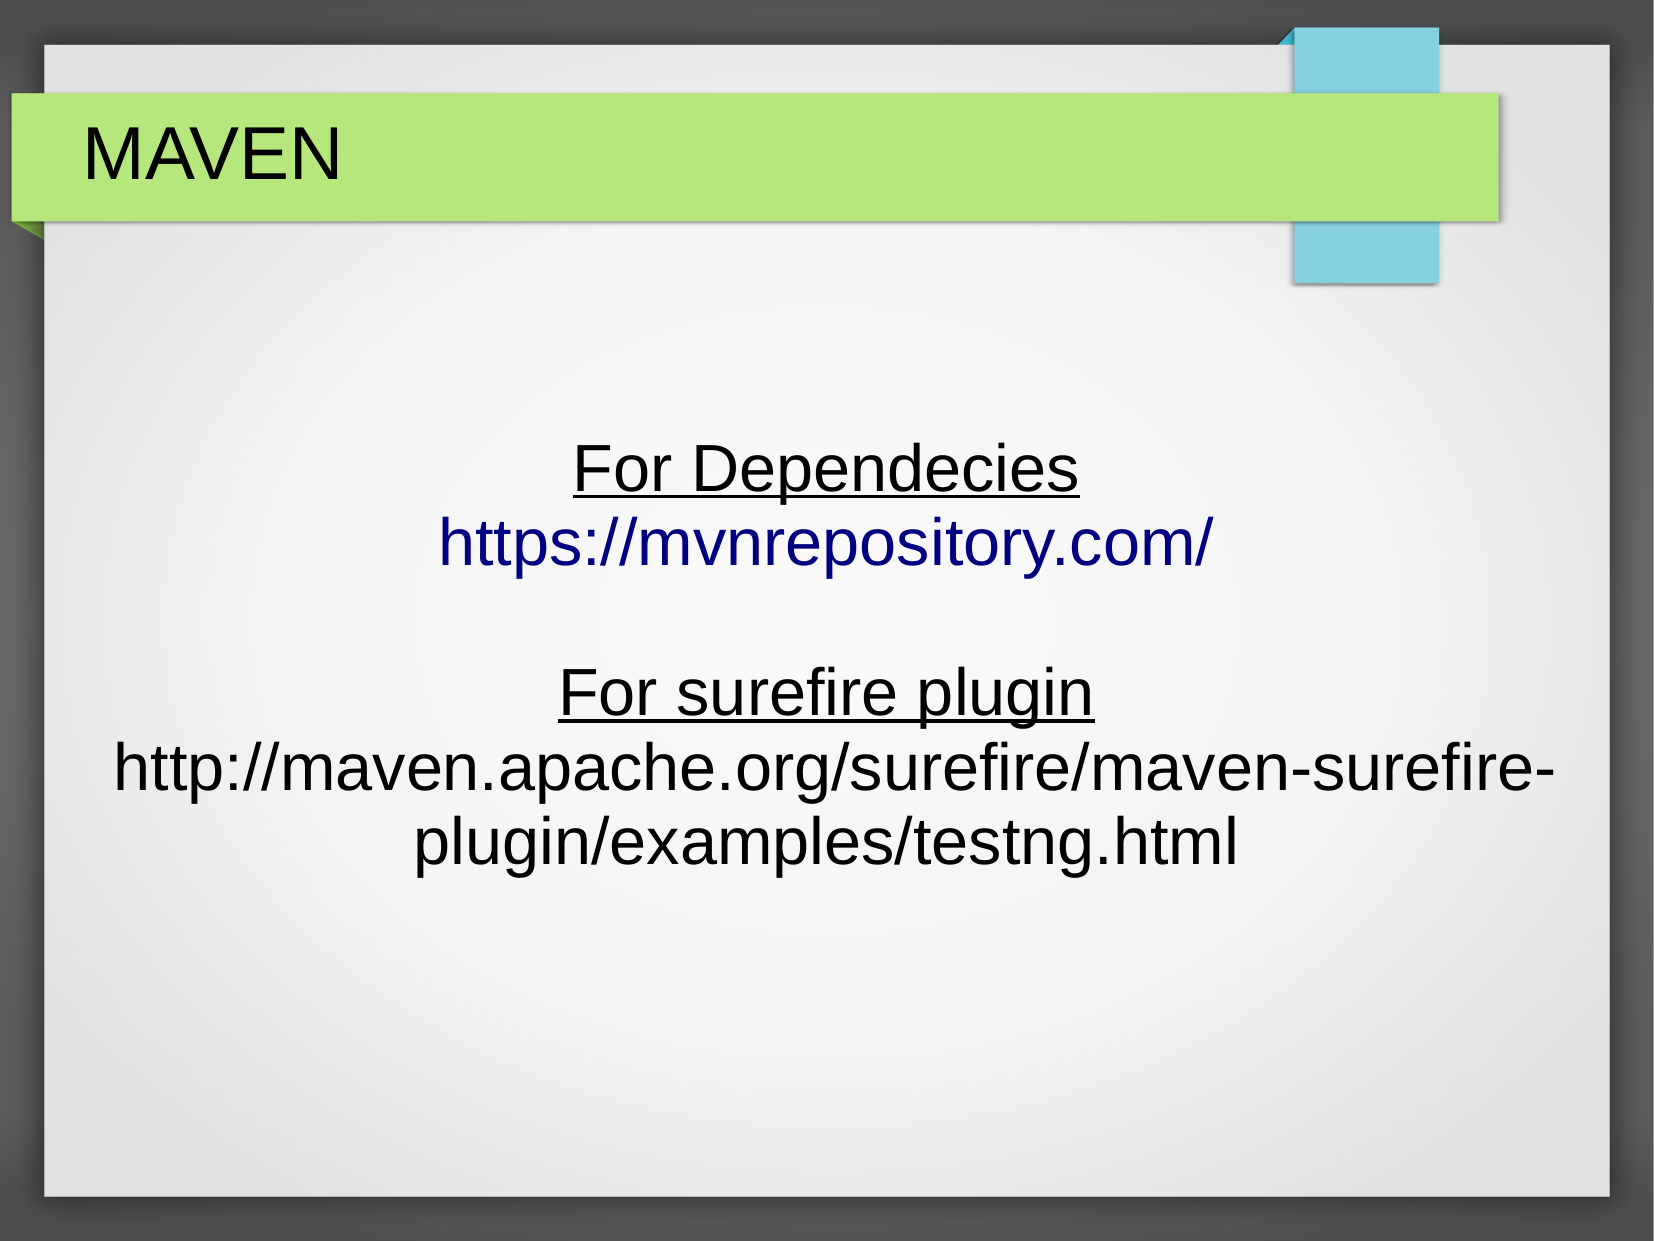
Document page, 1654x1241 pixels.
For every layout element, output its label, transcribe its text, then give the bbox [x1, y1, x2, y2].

subtitle For Dependecies https://mvnrepository.com/ For surefire plugin http://maven.apache.org/surefire/maven-surefire-plugin/examples/testng.html [82, 295, 1571, 1015]
title MAVEN [82, 94, 1264, 213]
picture [0, 0, 1654, 1241]
